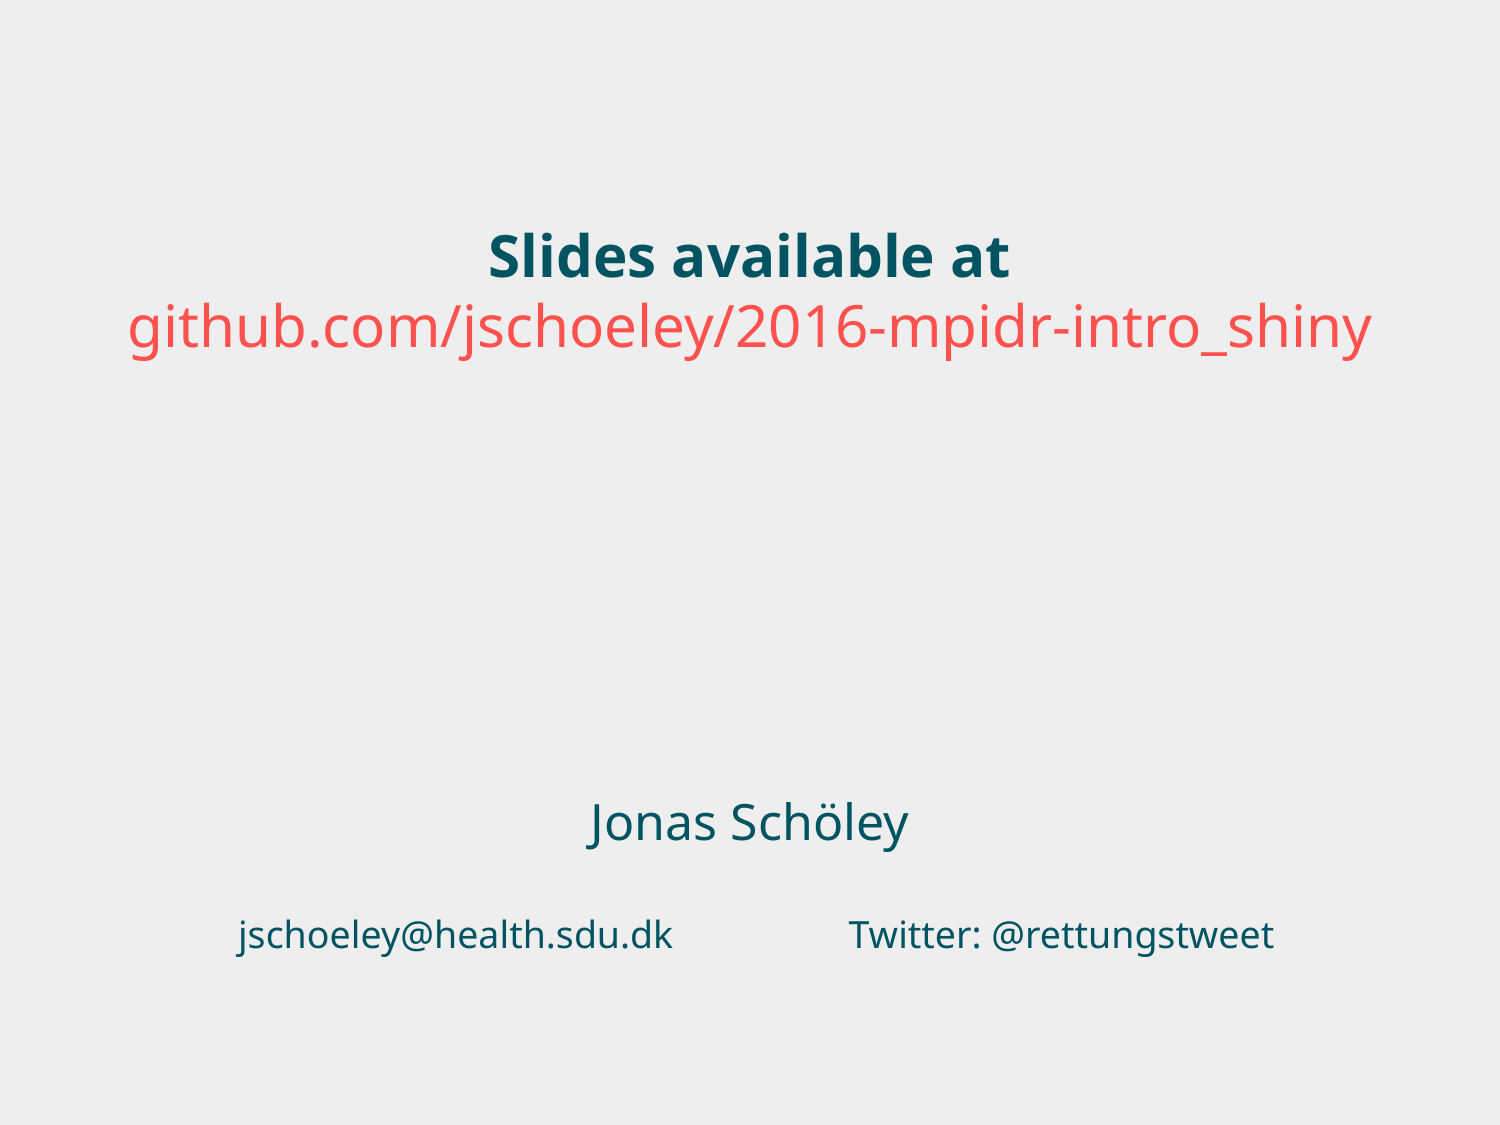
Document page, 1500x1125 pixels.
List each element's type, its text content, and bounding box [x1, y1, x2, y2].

text_box Jonas Schöley [550, 775, 950, 846]
text_box jschoeley@health.sdu.dk [223, 878, 716, 988]
text_box Slides available at github.com/jschoeley/2016-mpidr-intro_shiny [51, 203, 1449, 617]
text_box Twitter: @rettungstweet [797, 878, 1290, 988]
